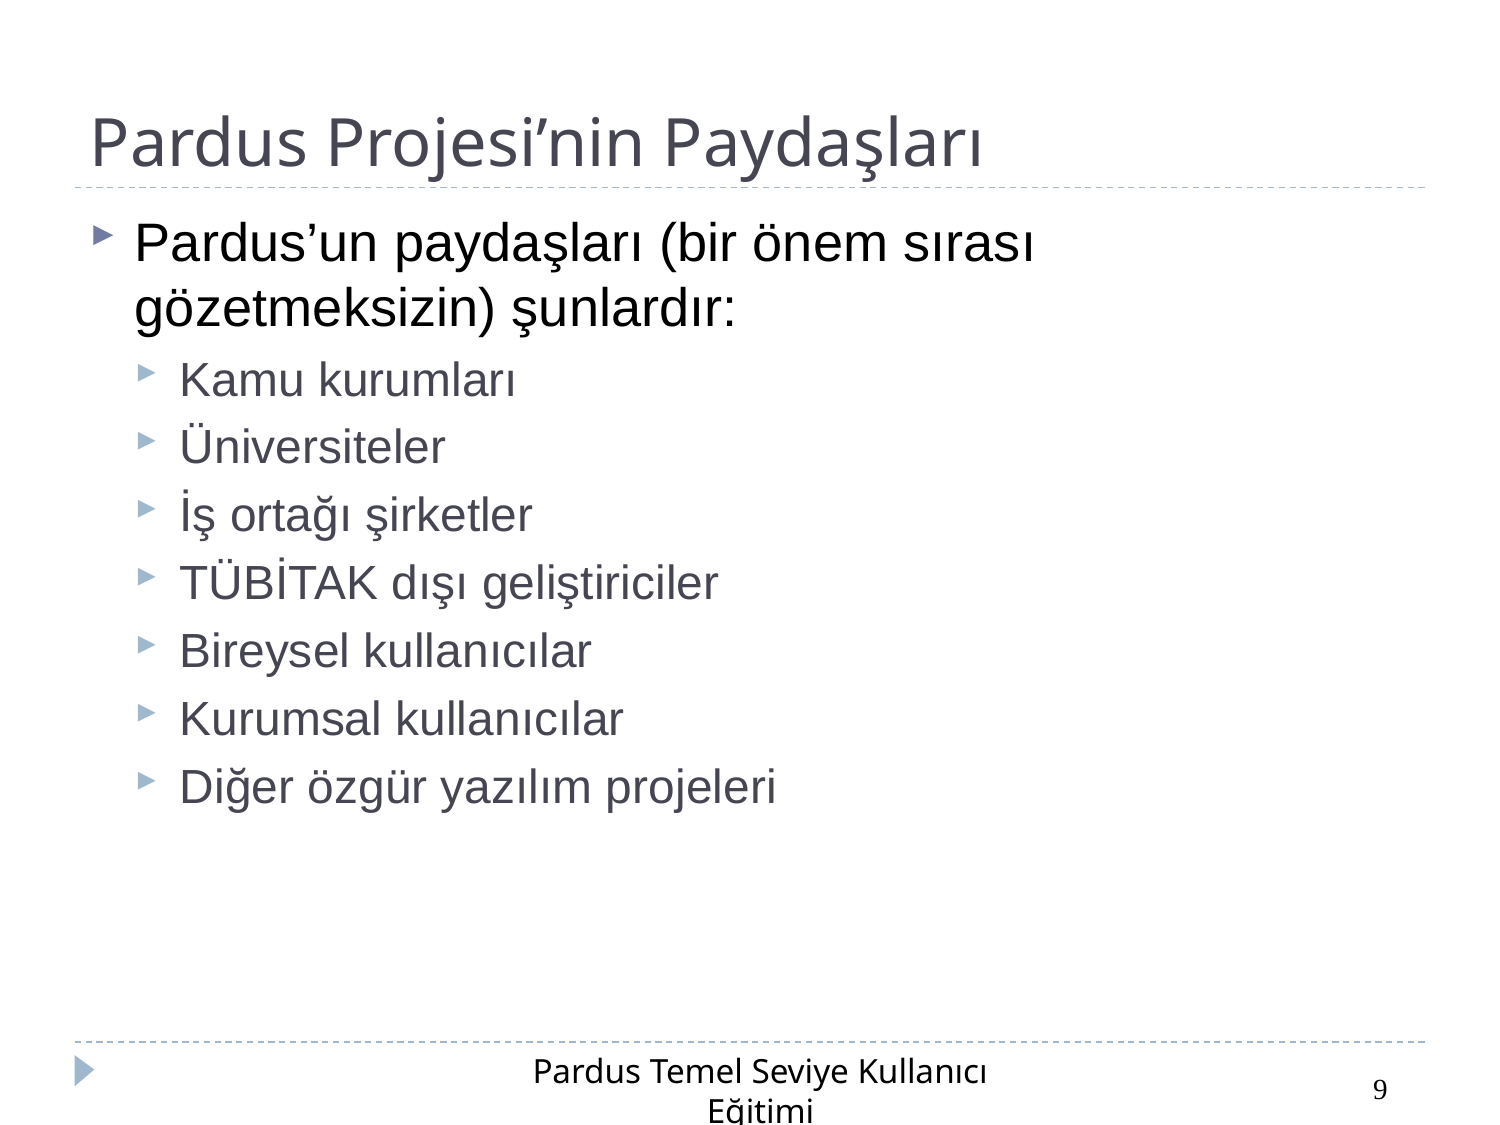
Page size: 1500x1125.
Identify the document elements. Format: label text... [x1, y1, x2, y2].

list Pardus’un paydaşları (bir önem sırası gözetmeksizin) şunlardır: Kamu kurumları Üniversiteler İş ortağı şirketler TÜBİTAK dışı geliştiriciler Bireysel kullanıcılar Kurumsal kullanıcılar Diğer özgür yazılım projeleri [75, 200, 1425, 1010]
title Pardus Projesi’nin Paydaşları [75, 24, 1425, 188]
